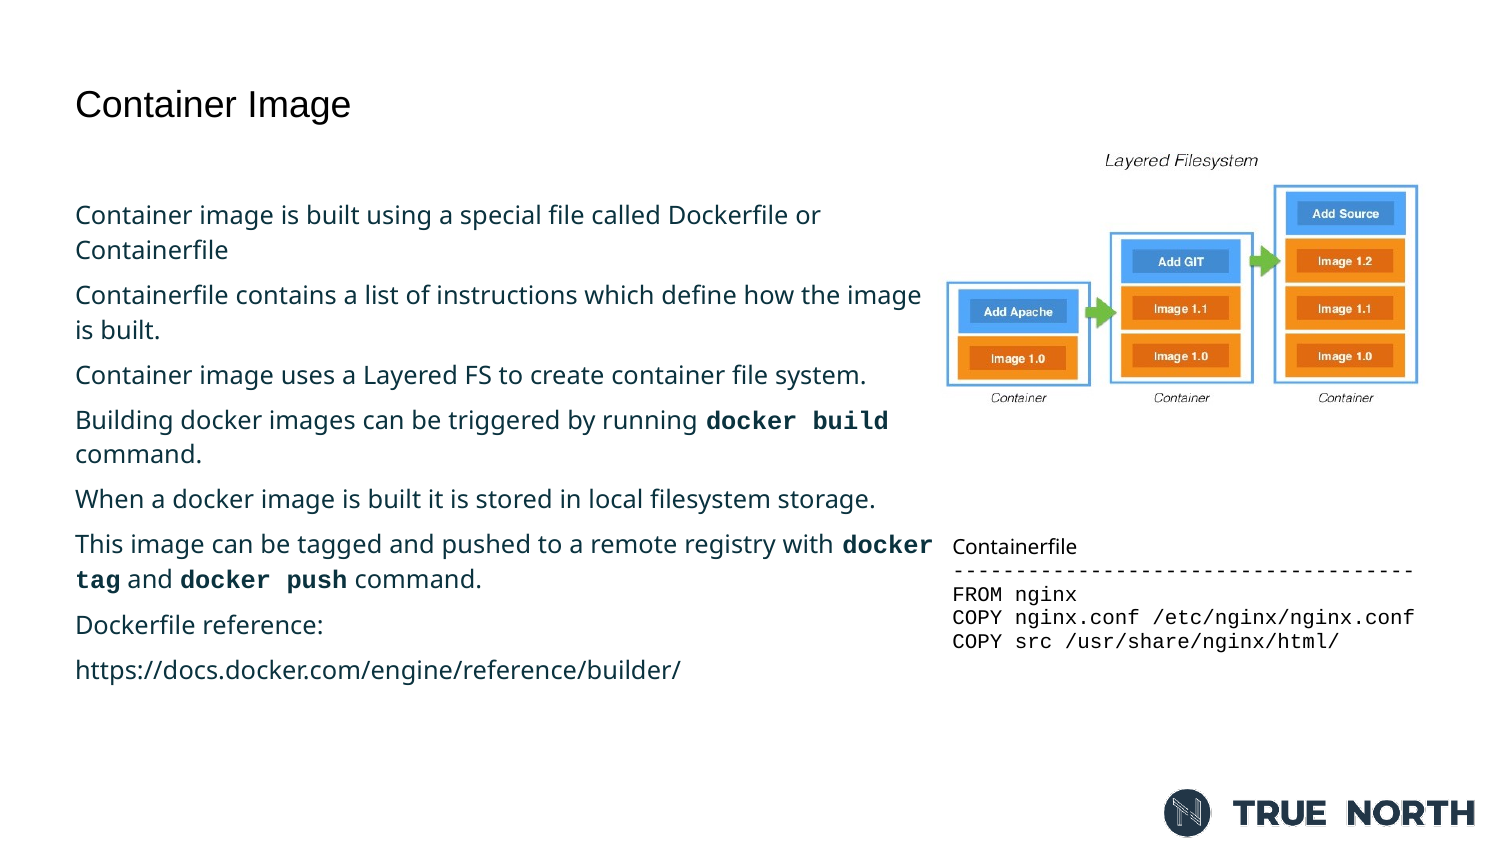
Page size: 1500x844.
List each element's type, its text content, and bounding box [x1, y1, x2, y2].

title Container Image [75, 33, 1425, 175]
picture [1162, 787, 1475, 838]
text_box Containerfile ------------------------------------- FROM nginx COPY nginx.conf /etc/nginx/nginx.conf COPY src /usr/share/nginx/html/ [937, 525, 1430, 682]
list Container image is built using a special file called Dockerfile or Containerfile Containerfile contains a list of instructions which define how the image is built. Container image uses a Layered FS to create container file system. Building docker images can be triggered by running docker build command. When a docker image is built it is stored in local filesystem storage. This image can be tagged and pushed to a remote registry with docker tag and docker push command. Dockerfile reference: https://docs.docker.com/engine/reference/builder/ [75, 197, 938, 687]
picture [937, 152, 1426, 413]
